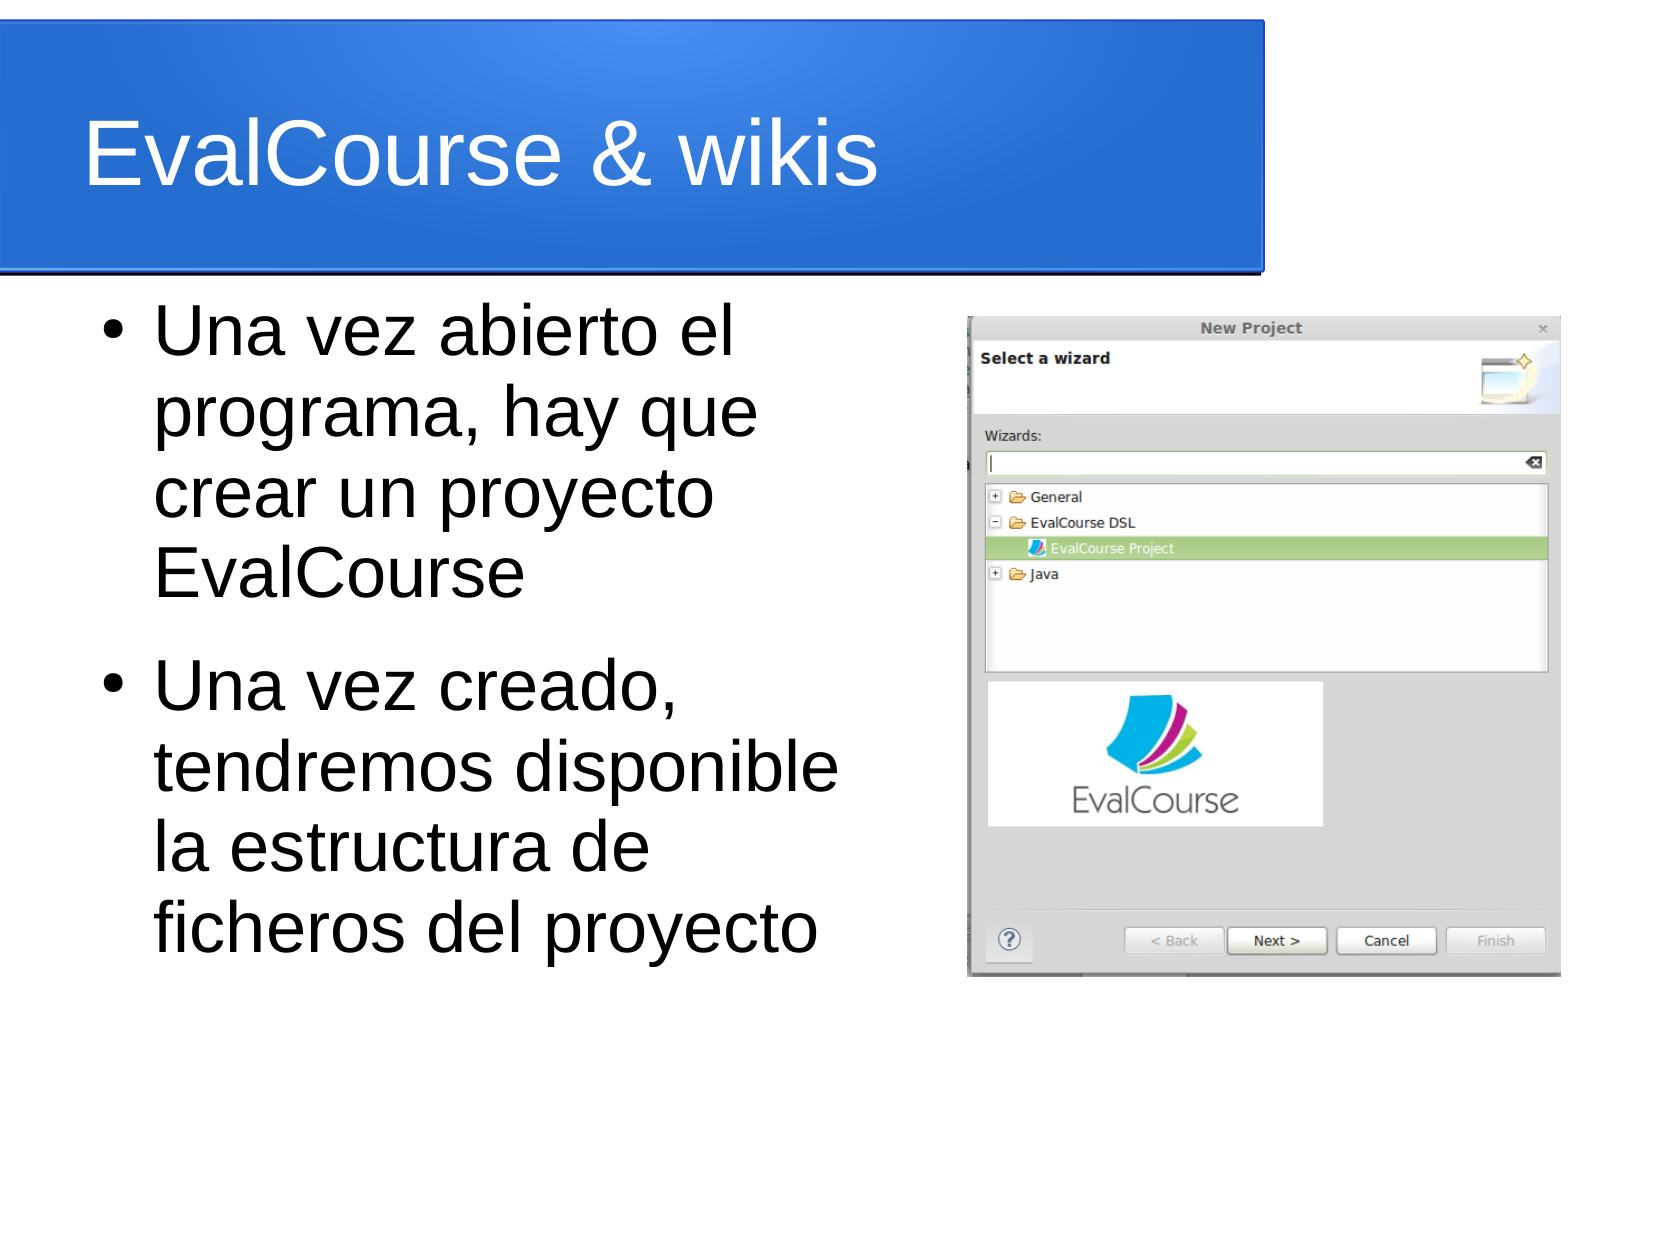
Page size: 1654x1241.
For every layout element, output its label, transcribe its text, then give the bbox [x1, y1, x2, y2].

title EvalCourse & wikis [82, 49, 1250, 257]
picture [967, 316, 1561, 977]
list Una vez abierto el programa, hay que crear un proyecto EvalCourse Una vez creado, tendremos disponible la estructura de ficheros del proyecto [82, 290, 901, 1010]
